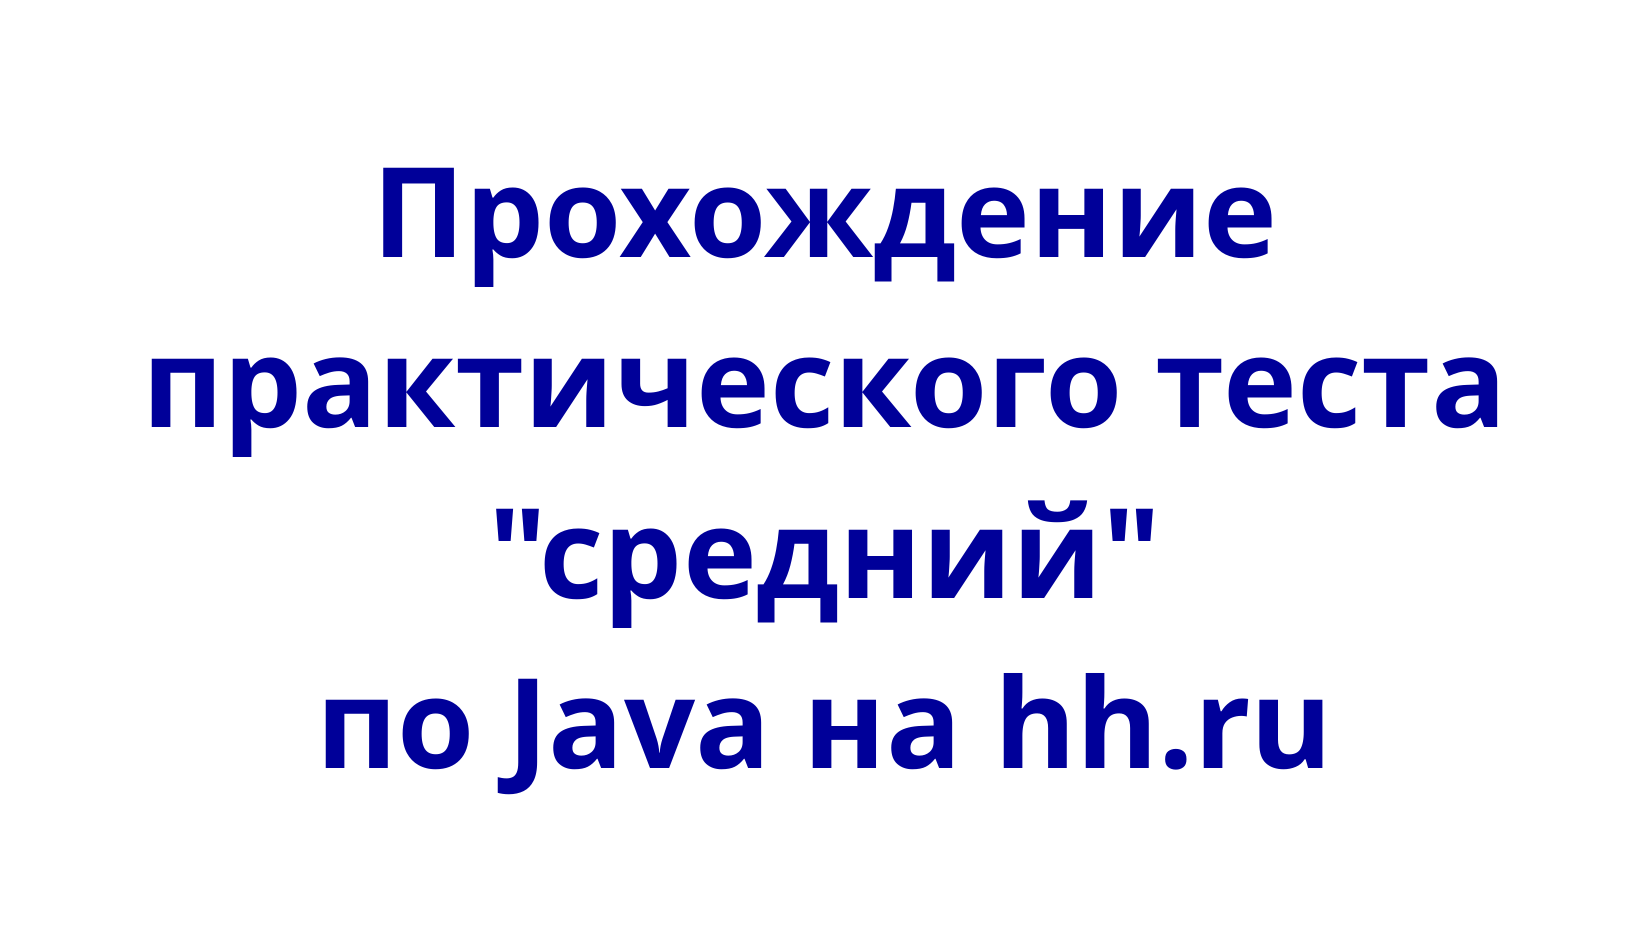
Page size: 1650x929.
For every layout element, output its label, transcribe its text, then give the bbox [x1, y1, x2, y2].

subtitle Прохождение практического теста "средний" по Java на hh.ru [0, 0, 1650, 929]
